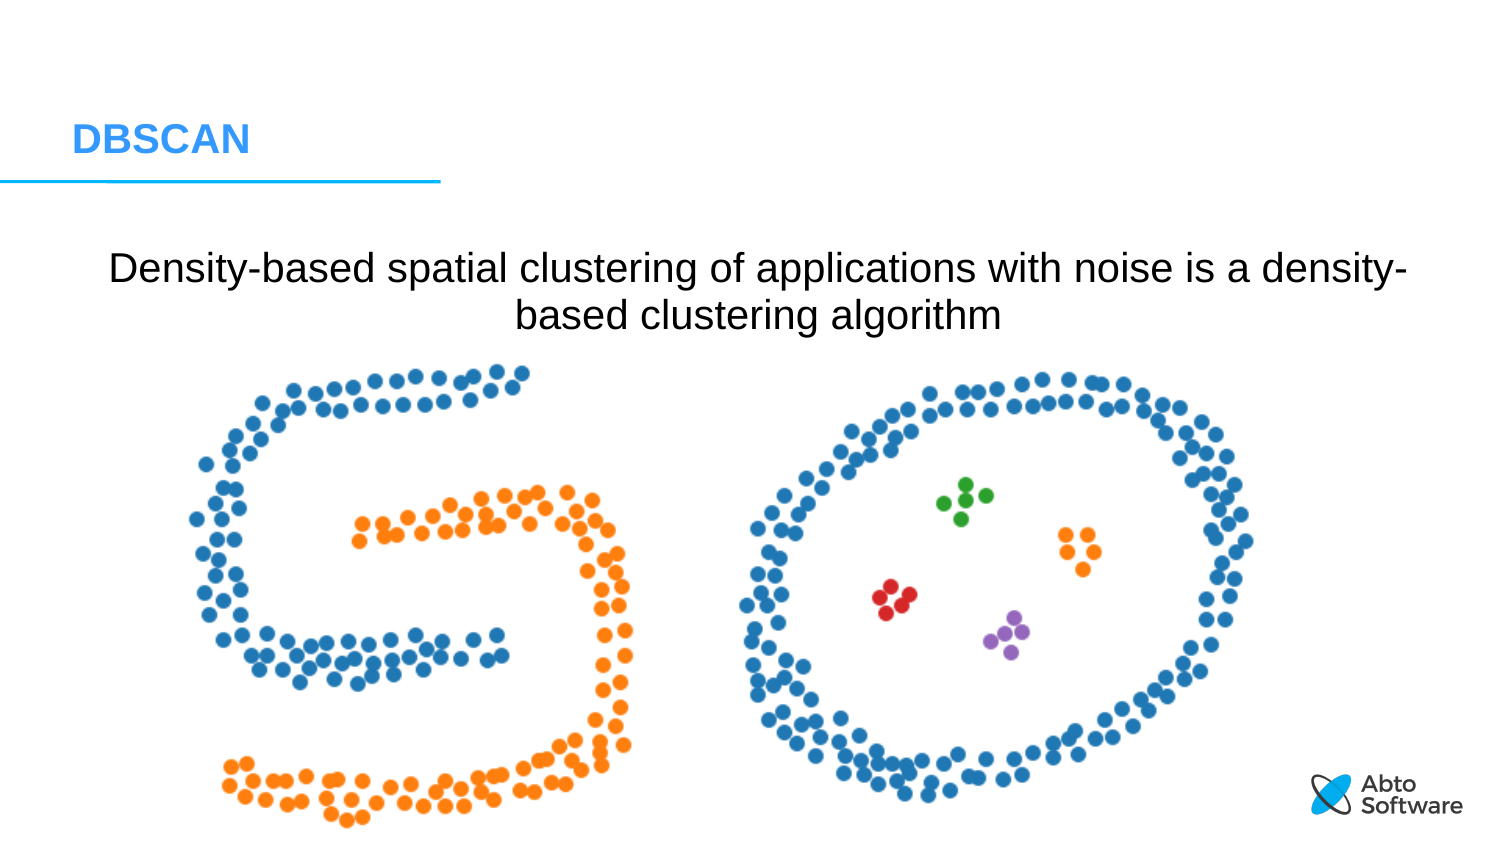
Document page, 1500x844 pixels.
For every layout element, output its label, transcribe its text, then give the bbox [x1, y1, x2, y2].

title DBSCAN [71, 68, 1311, 210]
subtitle Density-based spatial clustering of applications with noise is a density-based clustering algorithm [92, 245, 1426, 339]
picture [180, 344, 1274, 841]
picture [1299, 771, 1474, 817]
